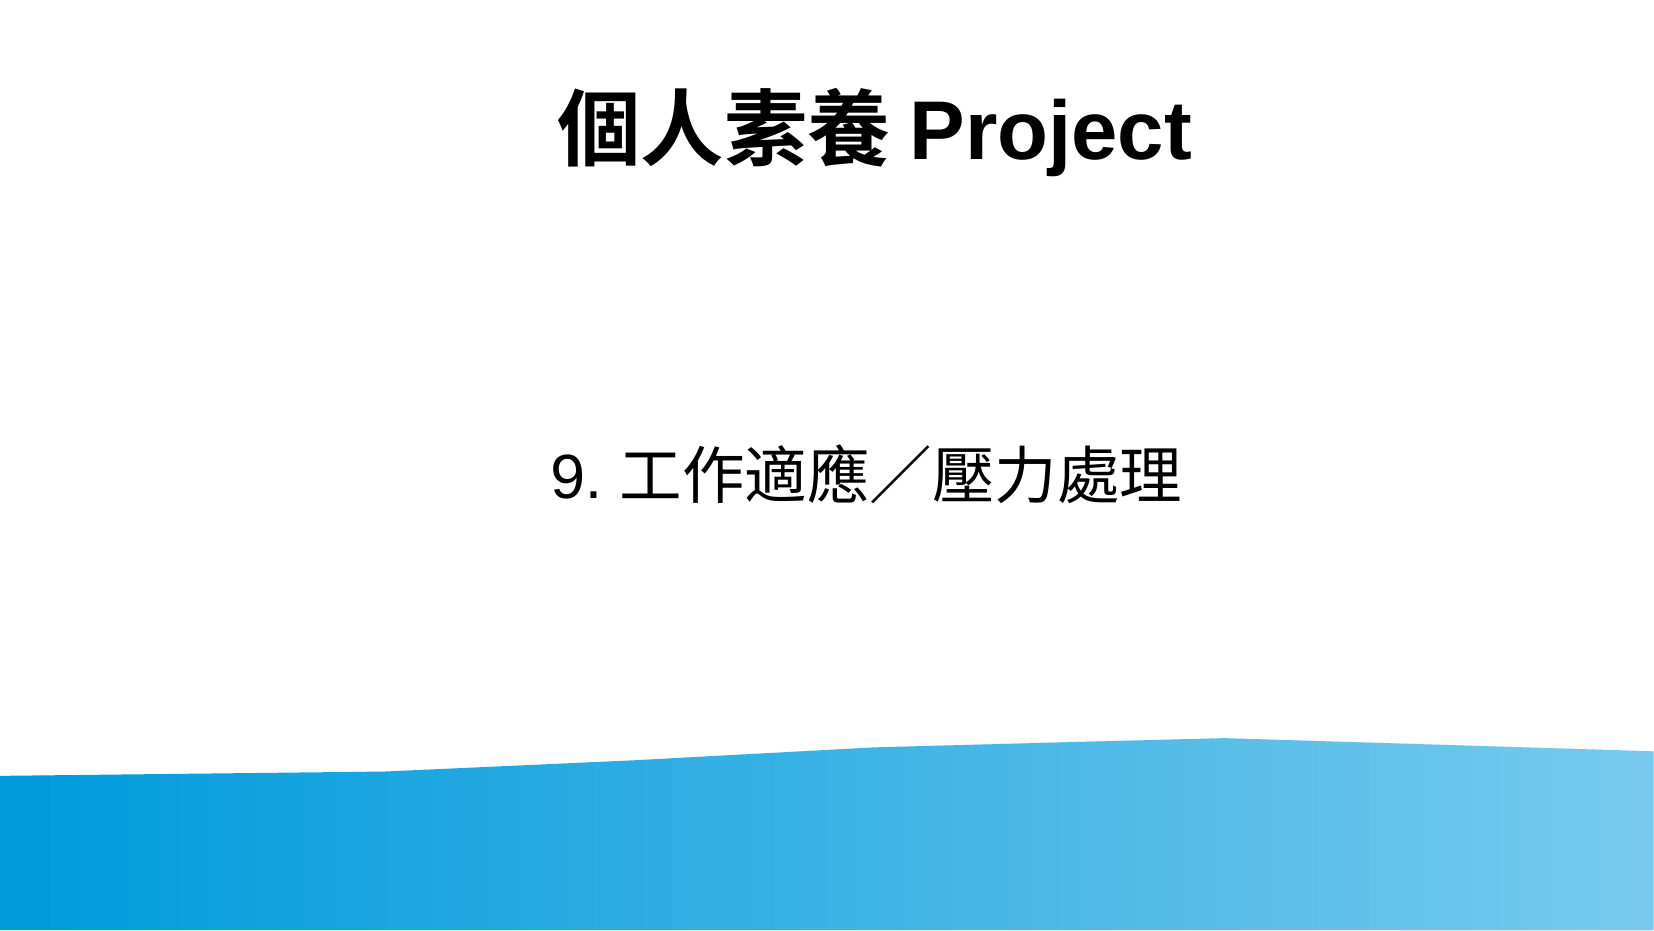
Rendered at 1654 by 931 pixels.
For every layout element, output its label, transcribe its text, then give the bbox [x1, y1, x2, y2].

list 9. 工作適應／壓力處理 [63, 192, 1599, 784]
title 個人素養 Project [98, 53, 1576, 192]
